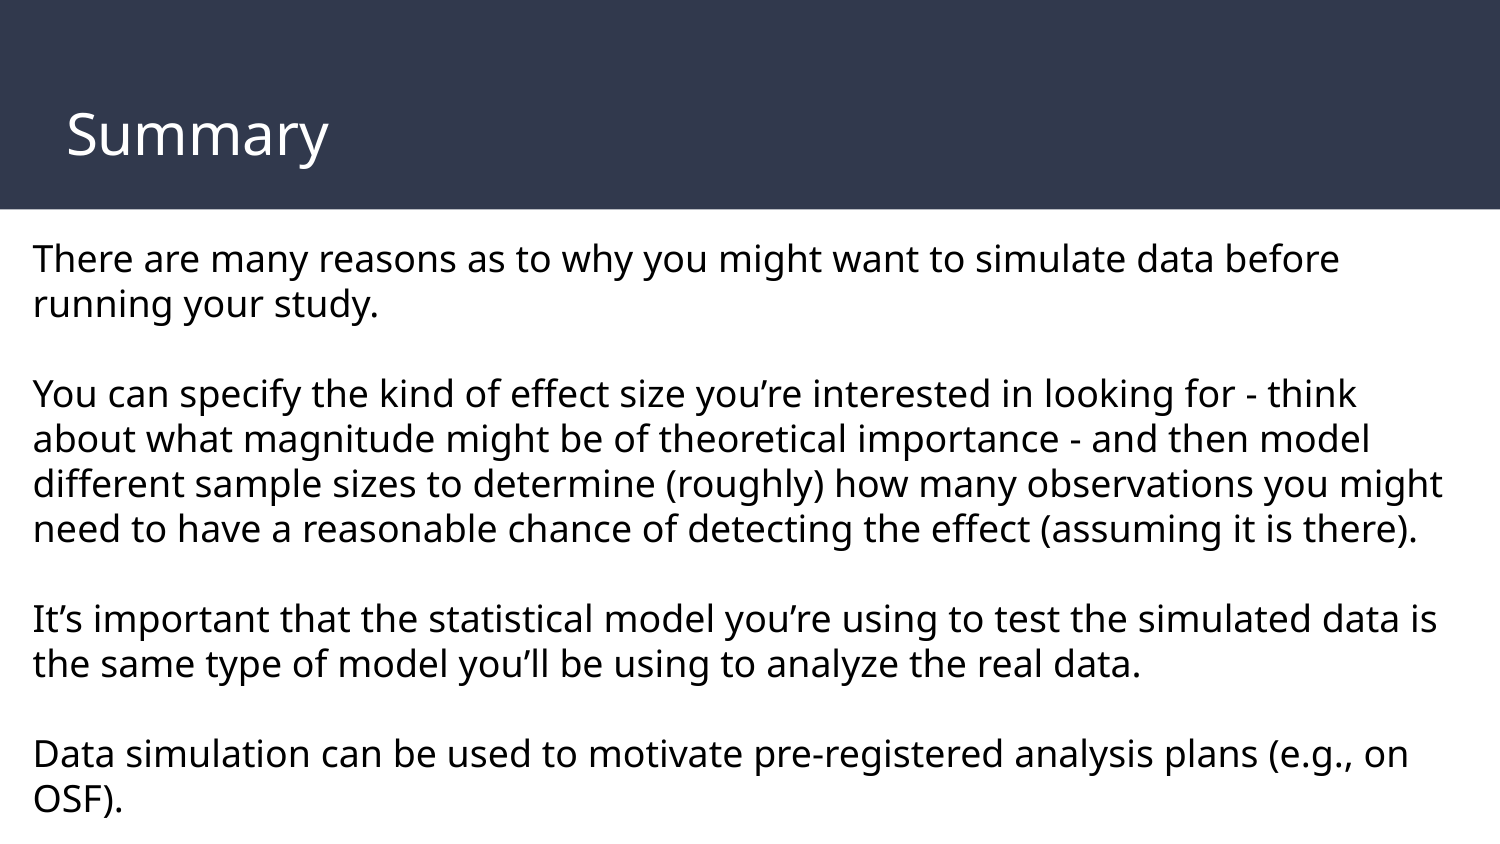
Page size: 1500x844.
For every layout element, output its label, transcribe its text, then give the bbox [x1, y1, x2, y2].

title Summary [51, 82, 1449, 185]
text_box There are many reasons as to why you might want to simulate data before running your study. You can specify the kind of effect size you’re interested in looking for - think about what magnitude might be of theoretical importance - and then model different sample sizes to determine (roughly) how many observations you might need to have a reasonable chance of detecting the effect (assuming it is there). It’s important that the statistical model you’re using to test the simulated data is the same type of model you’ll be using to analyze the real data. Data simulation can be used to motivate pre-registered analysis plans (e.g., on OSF). [17, 220, 1482, 824]
